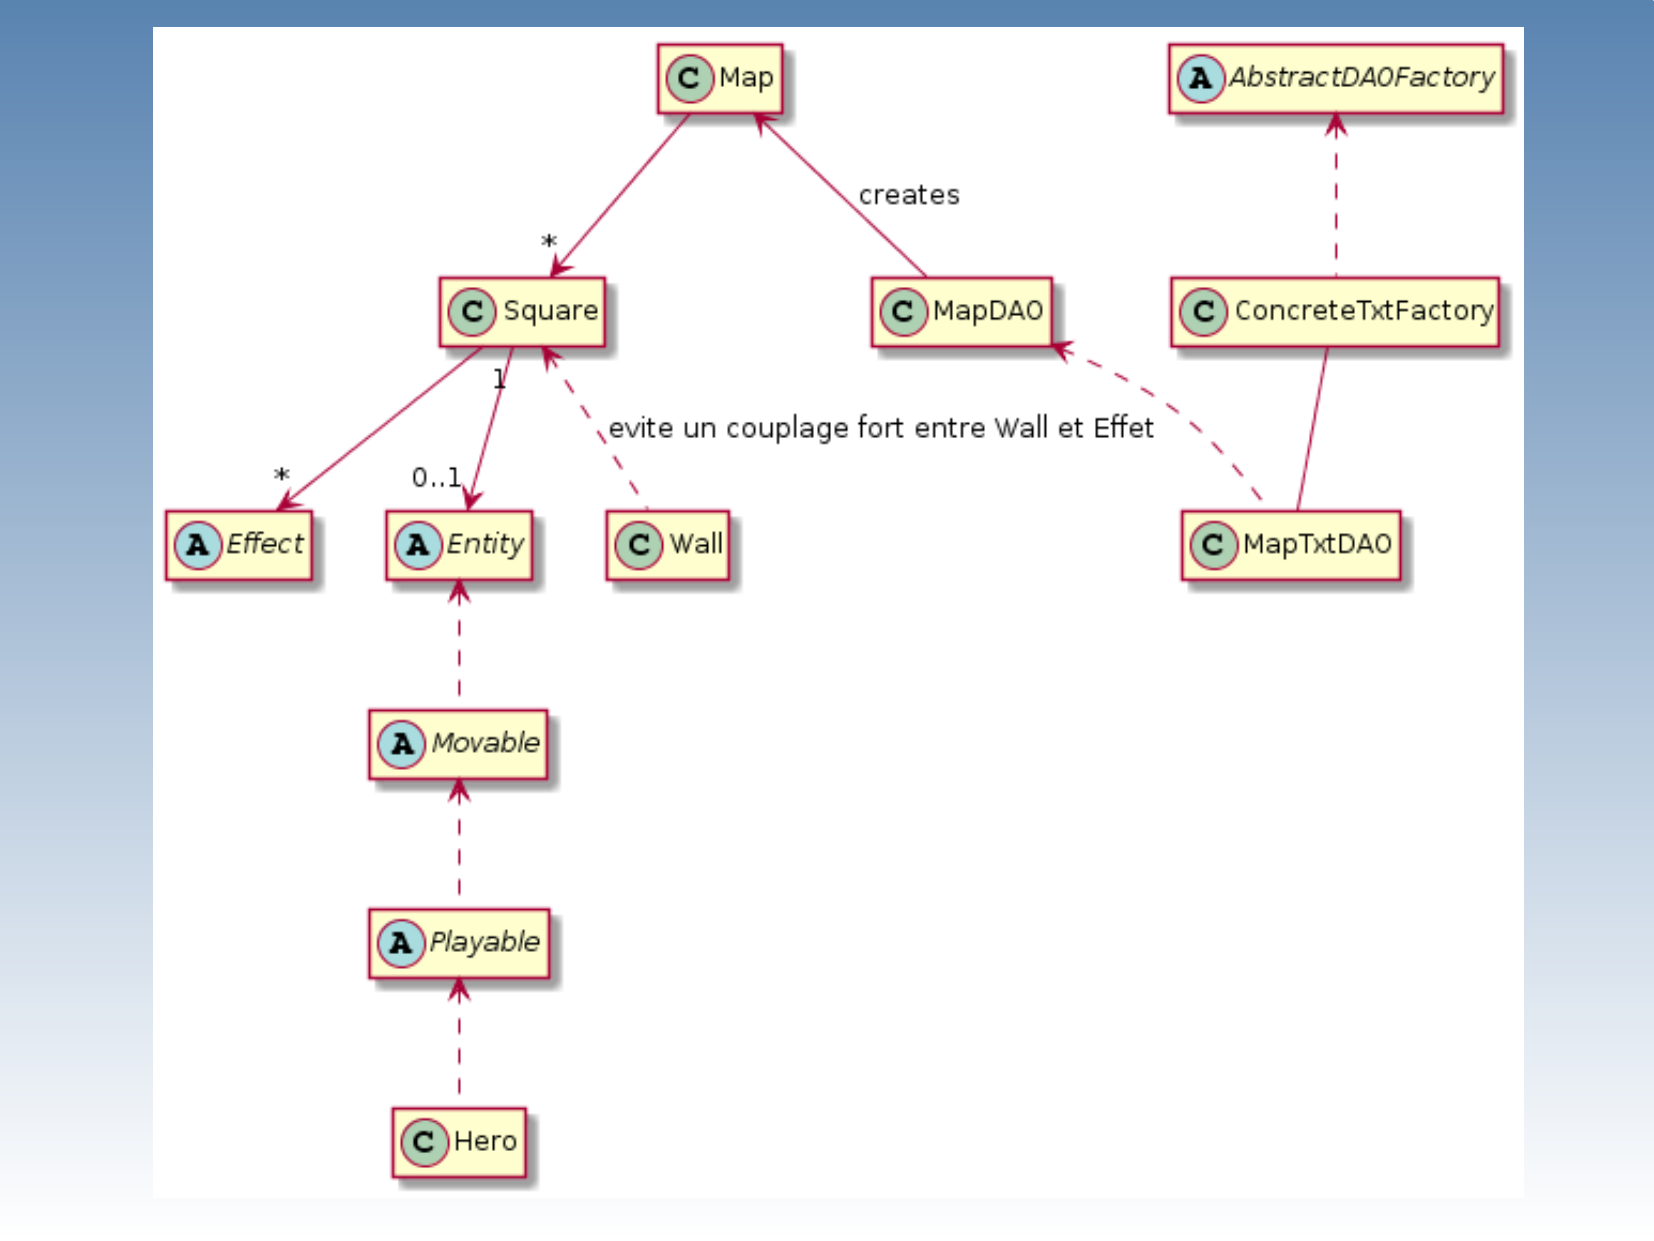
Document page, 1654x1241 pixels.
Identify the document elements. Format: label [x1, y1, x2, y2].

picture [153, 27, 1524, 1198]
